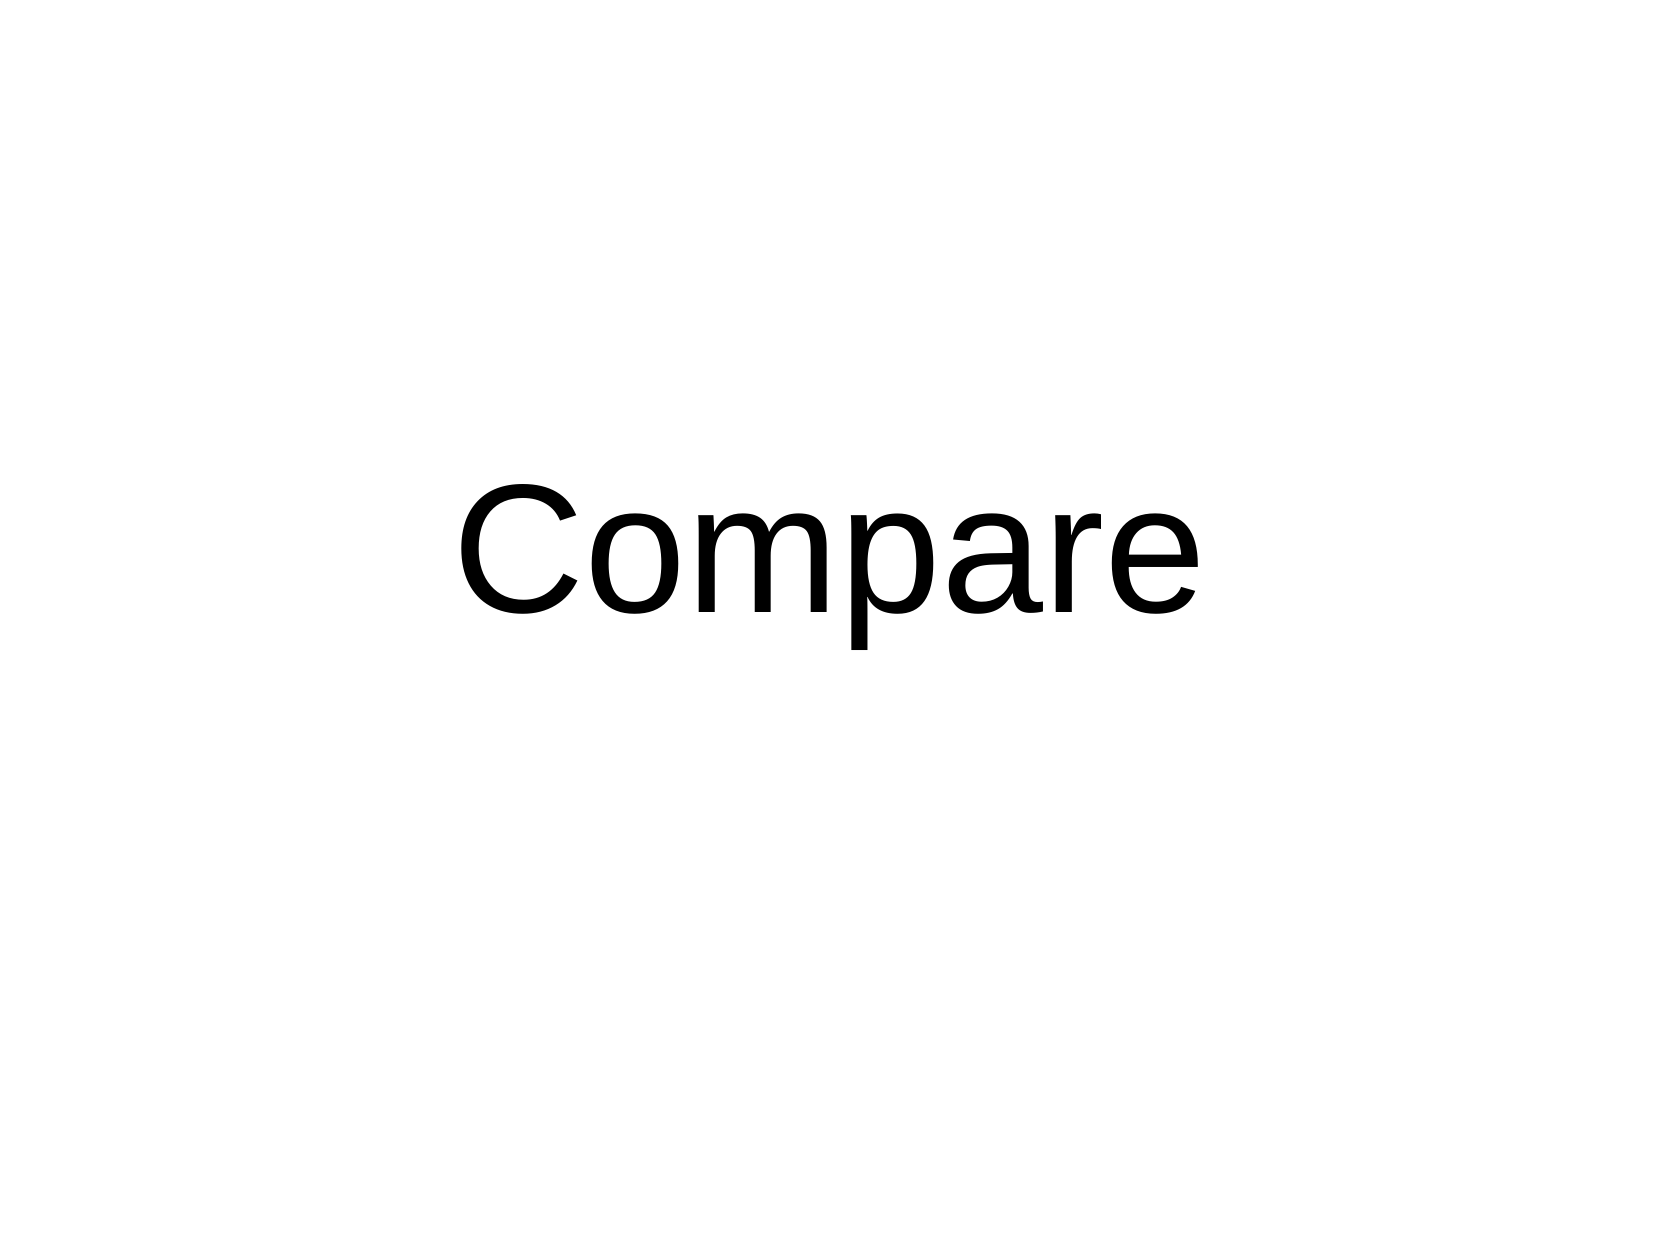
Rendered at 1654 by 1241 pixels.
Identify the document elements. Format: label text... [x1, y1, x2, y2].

title Compare [2, 312, 1654, 785]
